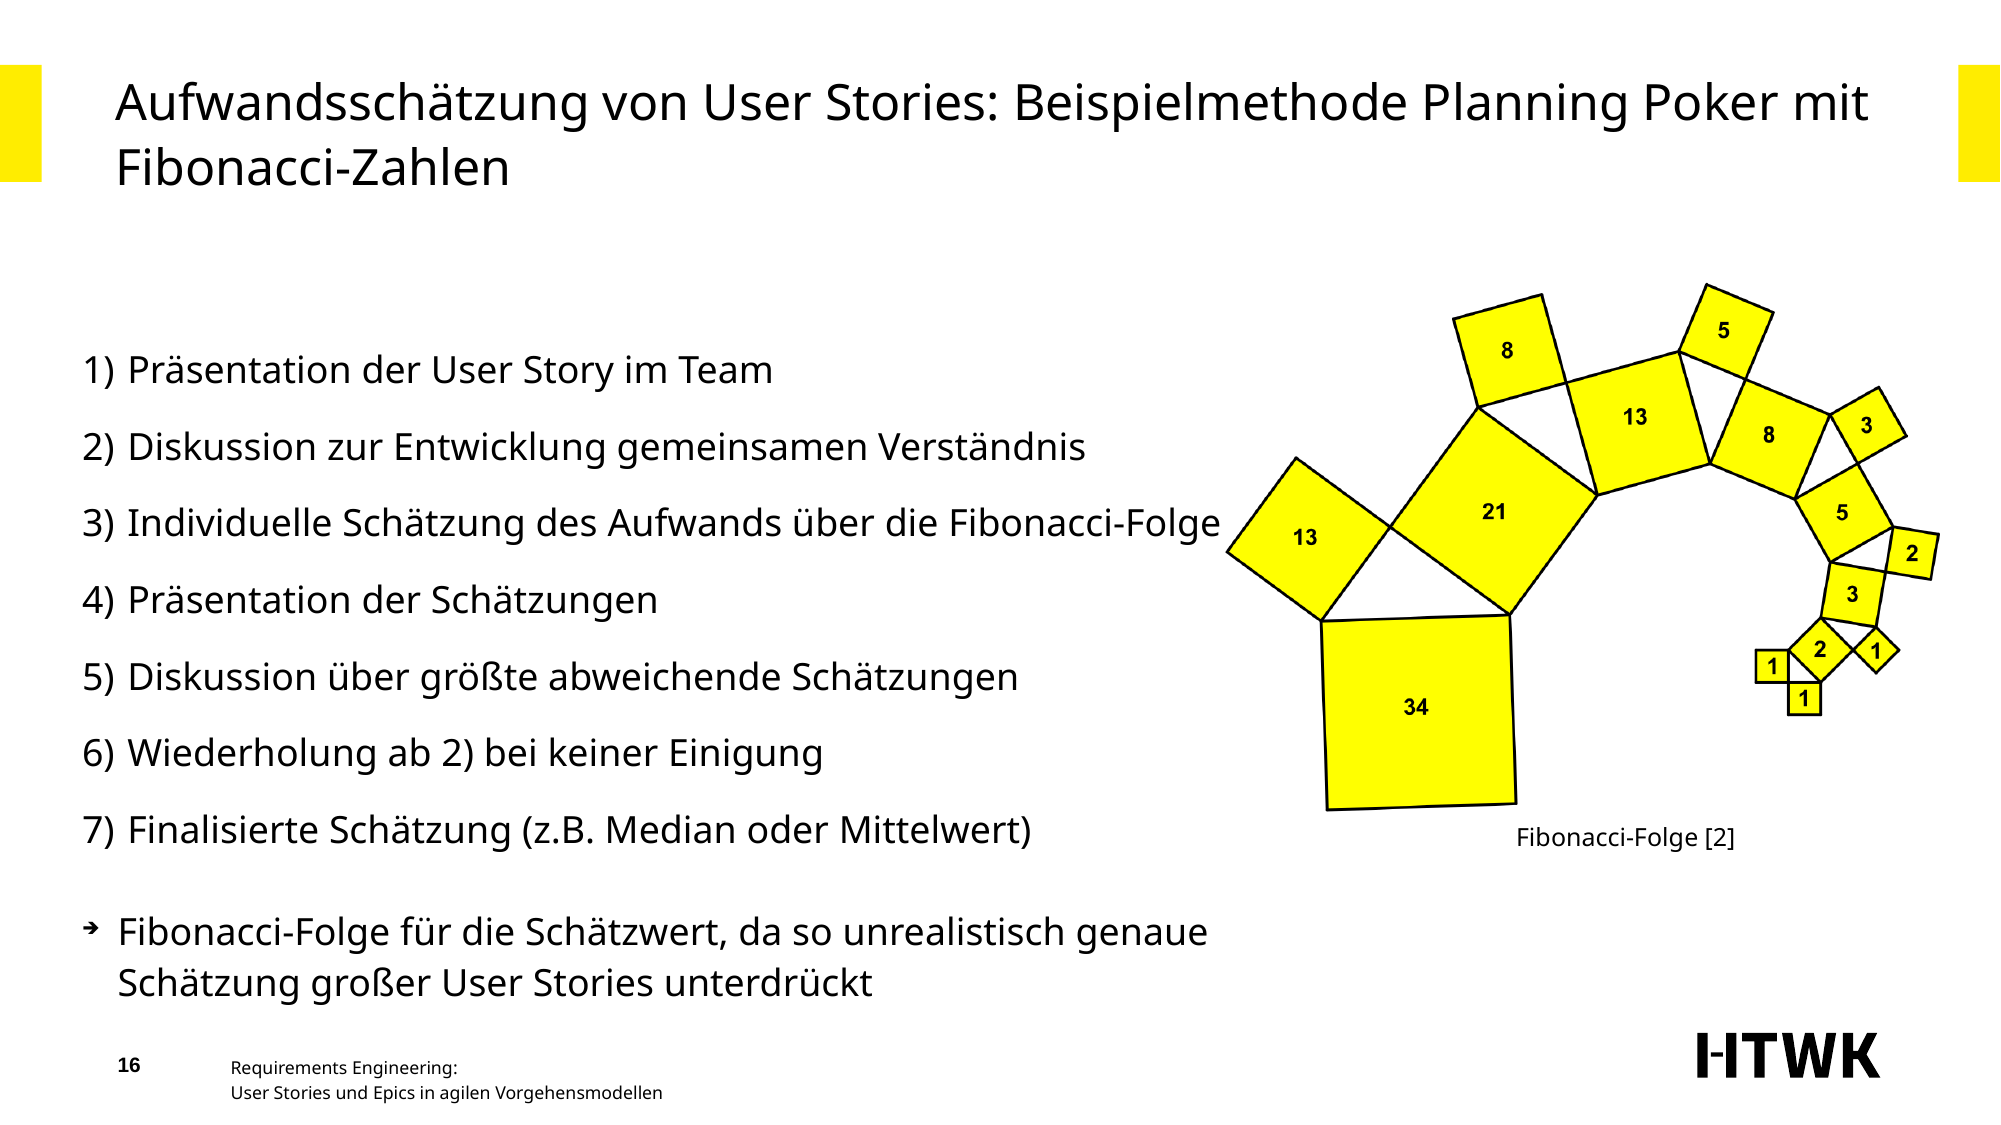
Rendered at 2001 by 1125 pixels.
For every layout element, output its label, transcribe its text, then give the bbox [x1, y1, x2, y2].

picture [1221, 279, 1943, 814]
text_box Präsentation der User Story im Team Diskussion zur Entwicklung gemeinsamen Verständnis Individuelle Schätzung des Aufwands über die Fibonacci-Folge Präsentation der Schätzungen Diskussion über größte abweichende Schätzungen Wiederholung ab 2) bei keiner Einigung Finalisierte Schätzung (z.B. Median oder Mittelwert) Fibonacci-Folge für die Schätzwert, da so unrealistisch genaue Schätzung großer User Stories unterdrückt [67, 310, 1277, 1049]
title Aufwandsschätzung von User Stories: Beispielmethode Planning Poker mit Fibonacci-Zahlen [115, 65, 1881, 183]
text_box Fibonacci-Folge [2] [1501, 812, 1745, 863]
